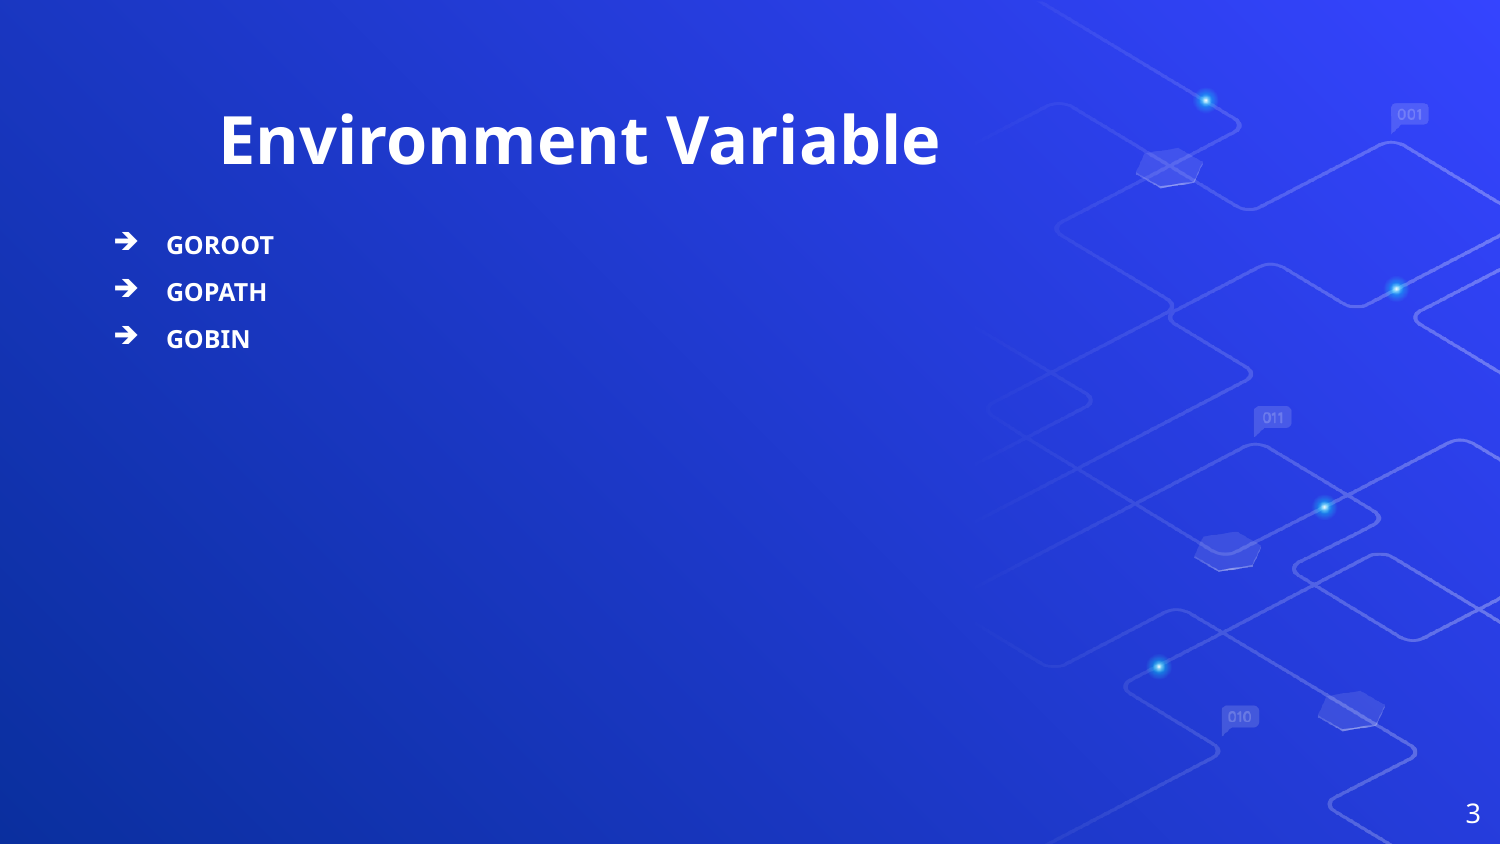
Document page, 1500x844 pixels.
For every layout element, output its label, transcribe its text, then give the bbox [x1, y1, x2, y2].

picture [0, 0, 1500, 844]
text_box GOROOT GOPATH GOBIN [95, 225, 1365, 743]
text_box <number> [1391, 782, 1482, 844]
text_box Environment Variable [95, 36, 1082, 178]
